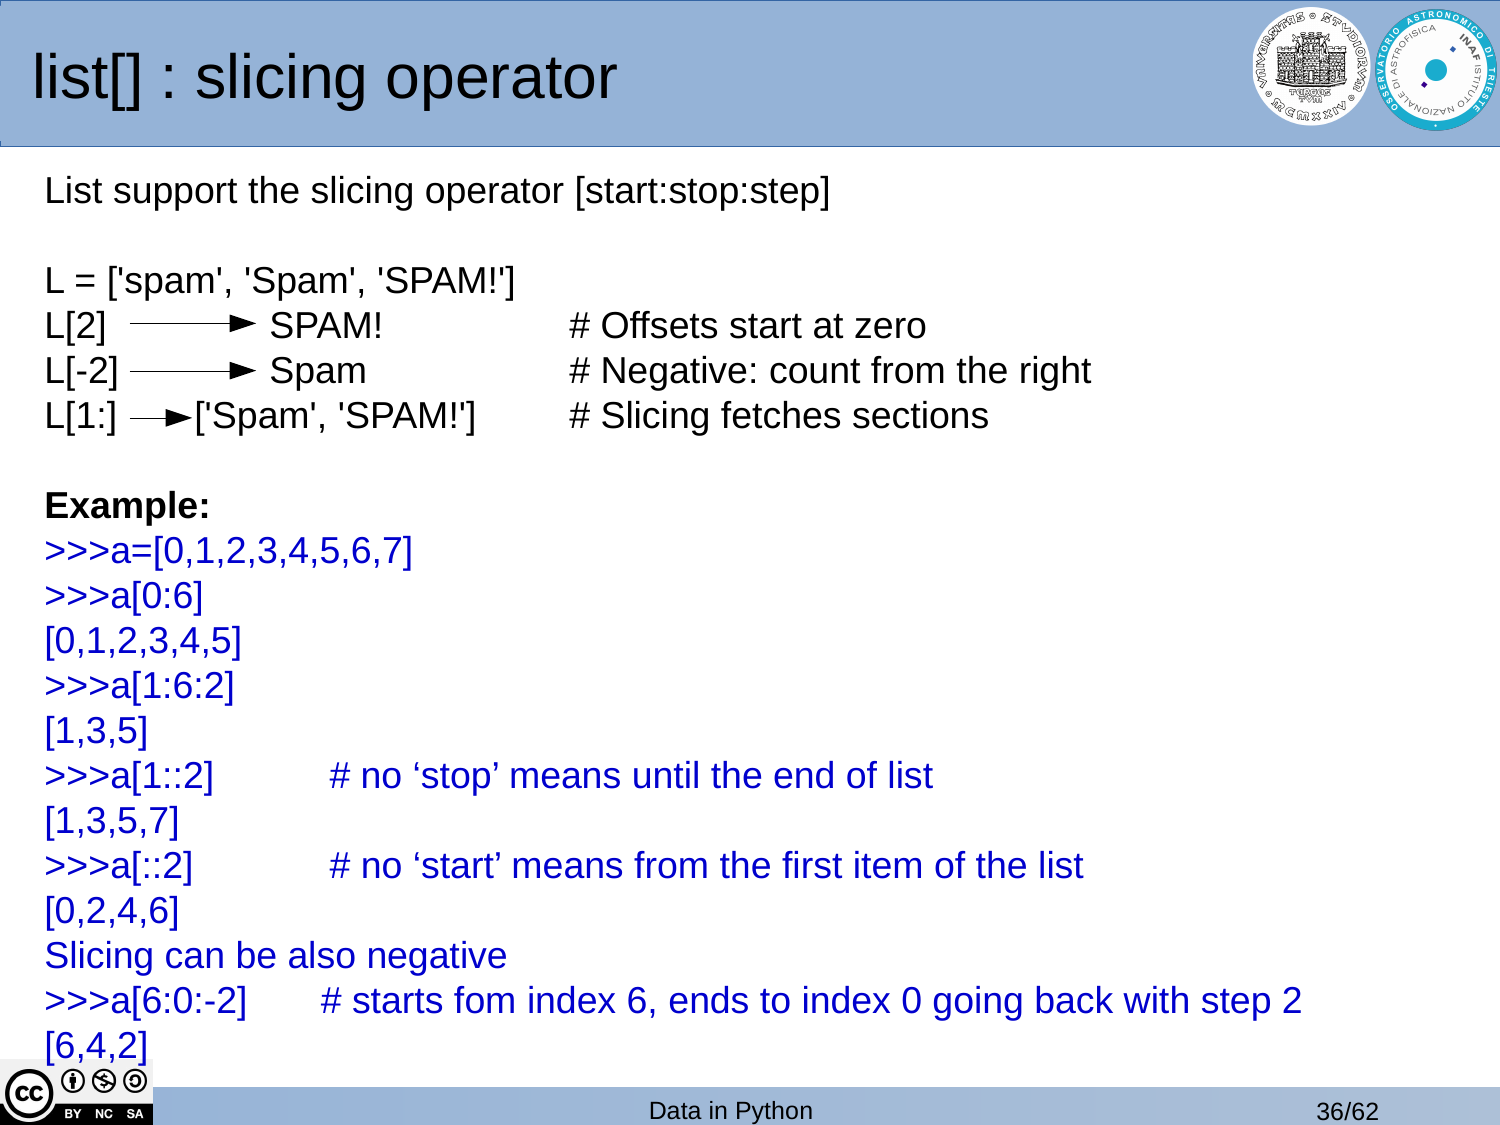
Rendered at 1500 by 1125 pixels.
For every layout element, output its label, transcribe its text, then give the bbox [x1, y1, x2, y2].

picture [1253, 0, 1500, 156]
list List support the slicing operator [start:stop:step] L = ['spam', 'Spam', 'SPAM!'] L[2] SPAM! # Offsets start at zero L[-2] Spam # Negative: count from the right L[1:] ['Spam', 'SPAM!'] # Slicing fetches sections Example: >>>a=[0,1,2,3,4,5,6,7] >>>a[0:6] [0,1,2,3,4,5] >>>a[1:6:2] [1,3,5] >>>a[1::2] # no ‘stop’ means until the end of list [1,3,5,7] >>>a[::2] # no ‘start’ means from the first item of the list [0,2,4,6] Slicing can be also negative >>>a[6:0:-2] # starts fom index 6, ends to index 0 going back with step 2 [6,4,2] [29, 158, 1500, 1071]
picture [0, 1059, 153, 1125]
text_box list[] : slicing operator [0, 5, 1253, 141]
